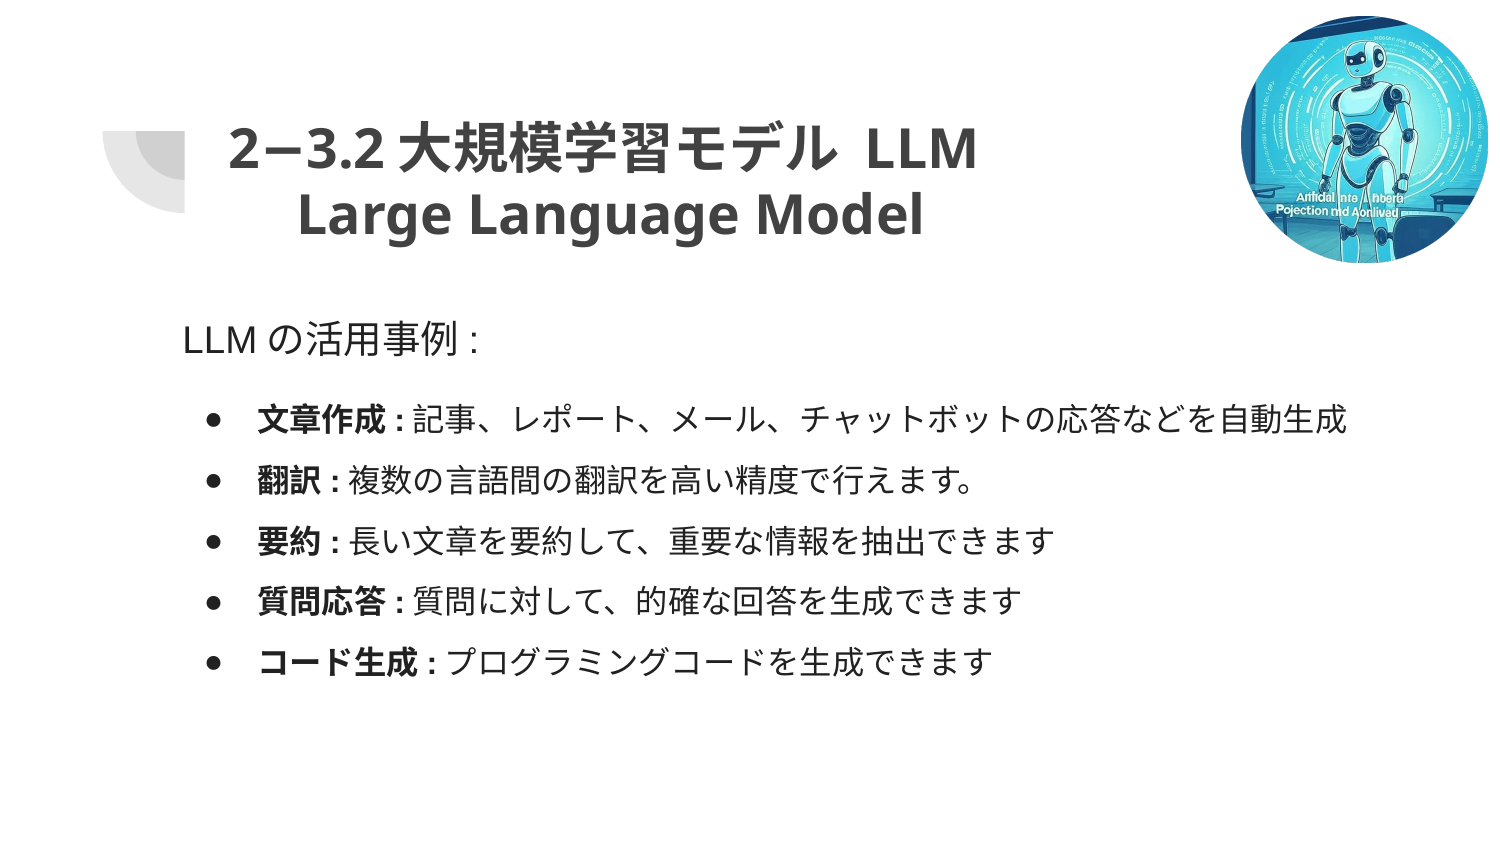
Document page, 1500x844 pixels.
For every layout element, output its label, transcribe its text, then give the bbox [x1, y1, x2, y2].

title 2−3.2大規模学習モデル LLM Large Language Model [213, 98, 1241, 263]
list LLMの活用事例: 文章作成:記事、レポート、メール、チャットボットの応答などを自動生成﻿ 翻訳:複数の言語間の翻訳を高い精度で行えます。 要約:長い文章を要約して、重要な情報を抽出できます 質問応答:質問に対して、的確な回答を生成できます コード生成:プログラミングコードを生成できます [167, 279, 1385, 697]
picture [1241, 16, 1488, 263]
